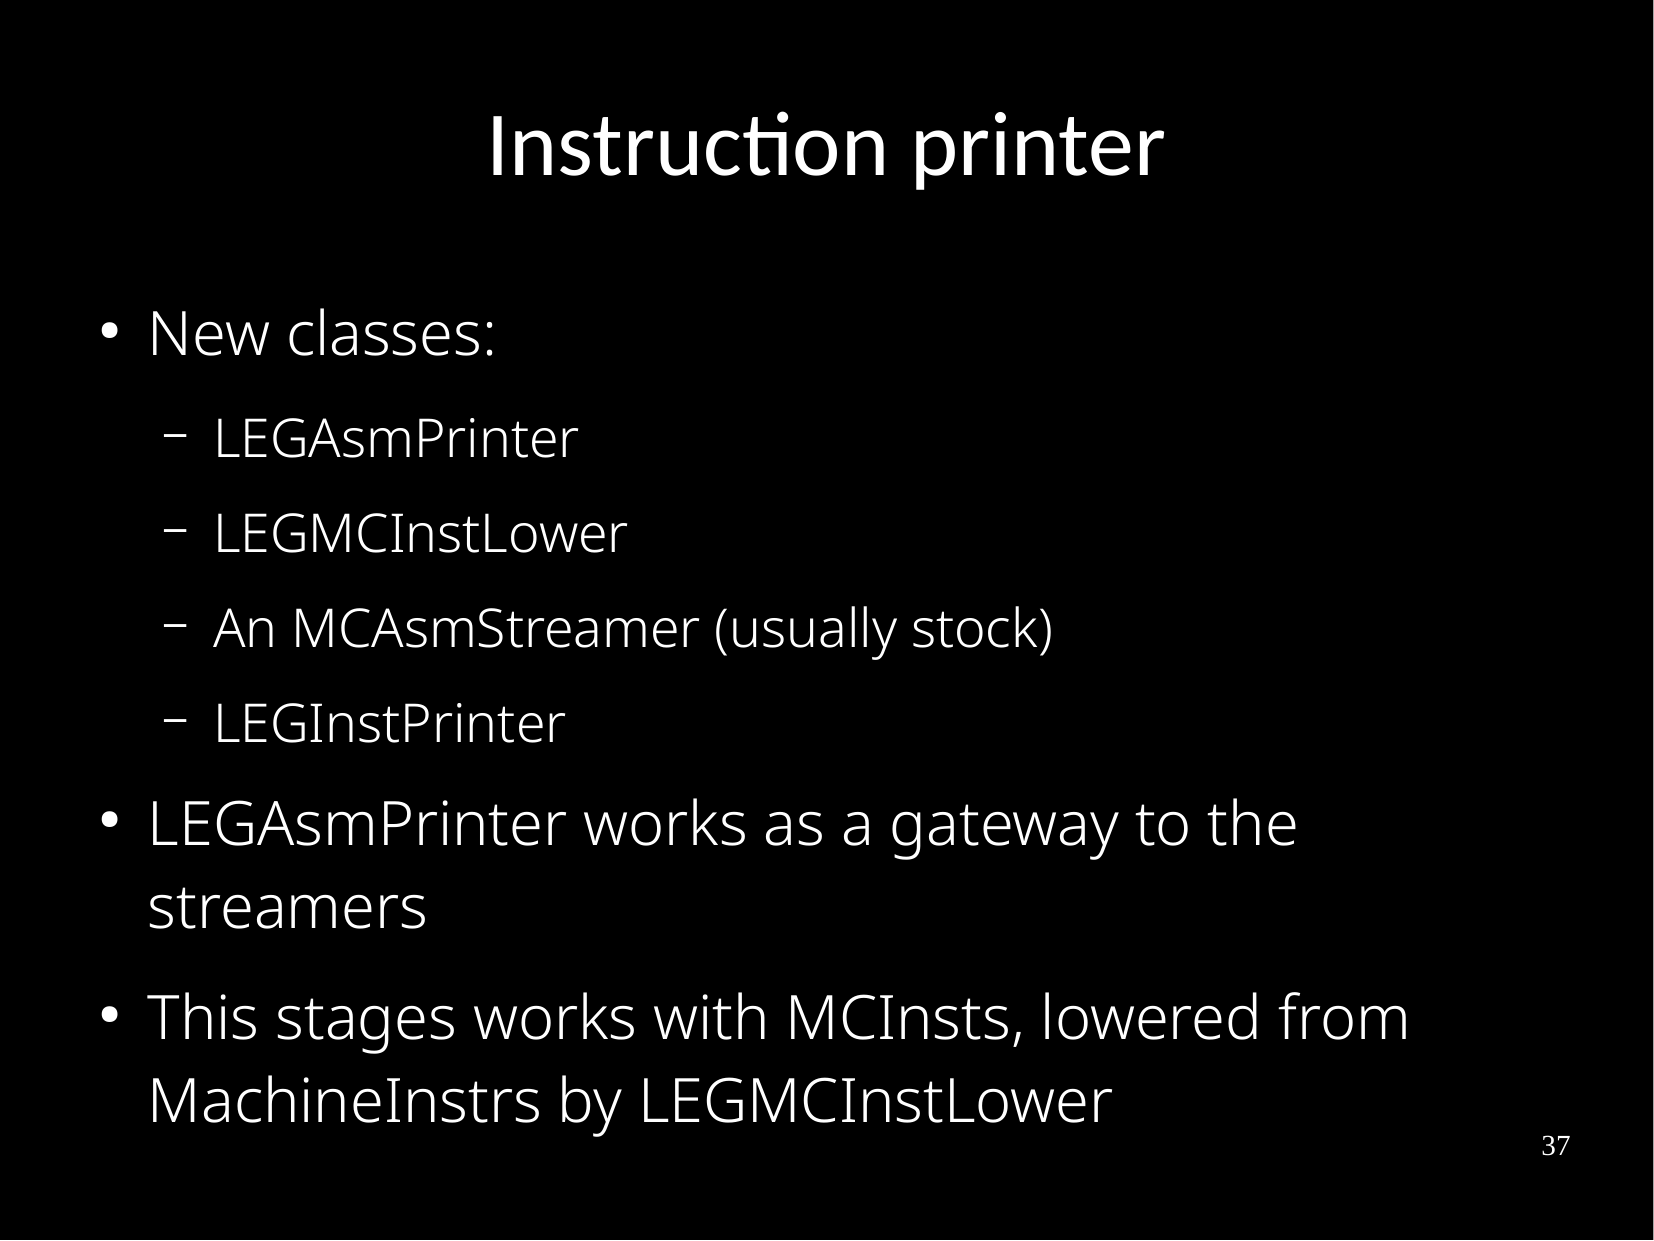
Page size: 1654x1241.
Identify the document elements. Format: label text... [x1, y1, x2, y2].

title Instruction printer [82, 49, 1571, 257]
list New classes: LEGAsmPrinter LEGMCInstLower An MCAsmStreamer (usually stock) LEGInstPrinter LEGAsmPrinter works as a gateway to the streamers This stages works with MCInsts, lowered from MachineInstrs by LEGMCInstLower [82, 290, 1571, 1146]
